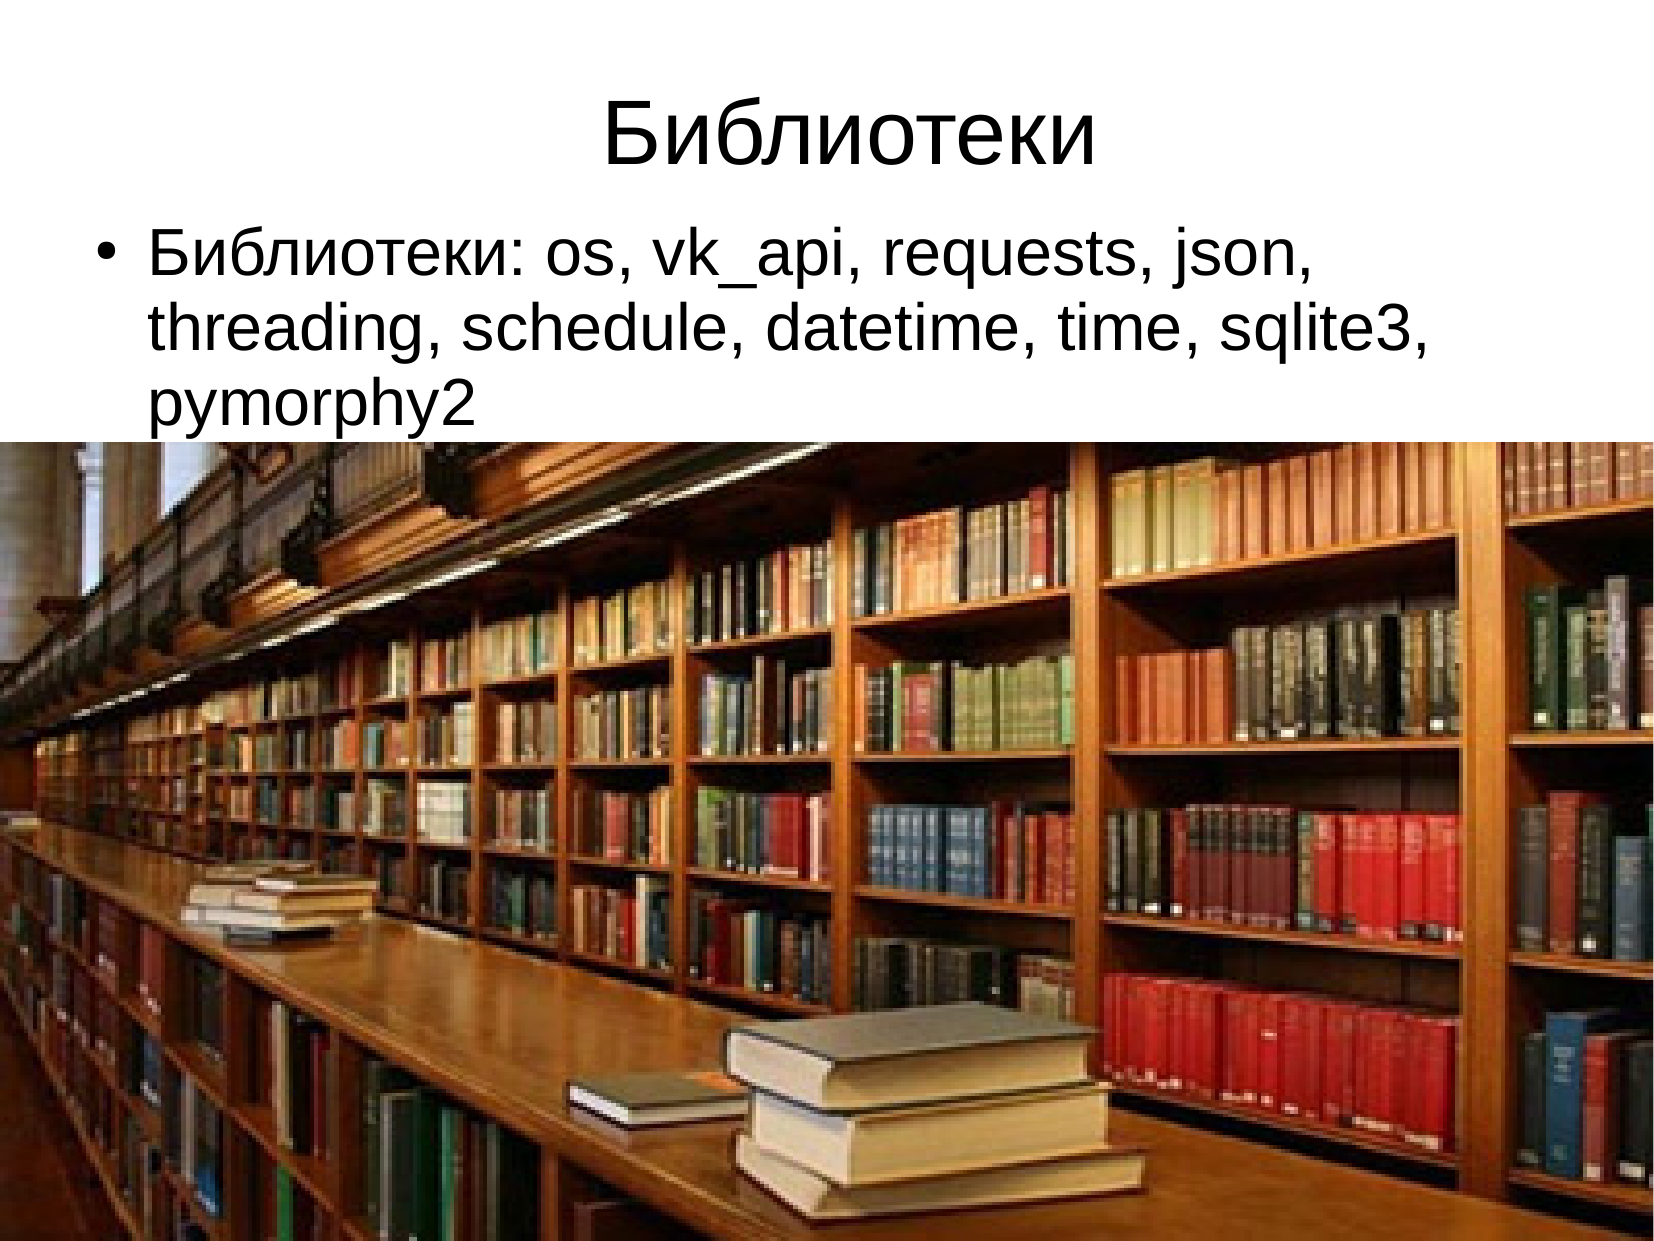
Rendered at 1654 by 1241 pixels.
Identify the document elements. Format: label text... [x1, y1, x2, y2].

list Библиотеки: os, vk_api, requests, json, threading, schedule, datetime, time, sqlite3, pymorphy2 [76, 215, 1565, 442]
picture [0, 442, 1654, 1241]
title Библиотеки [106, 29, 1595, 237]
